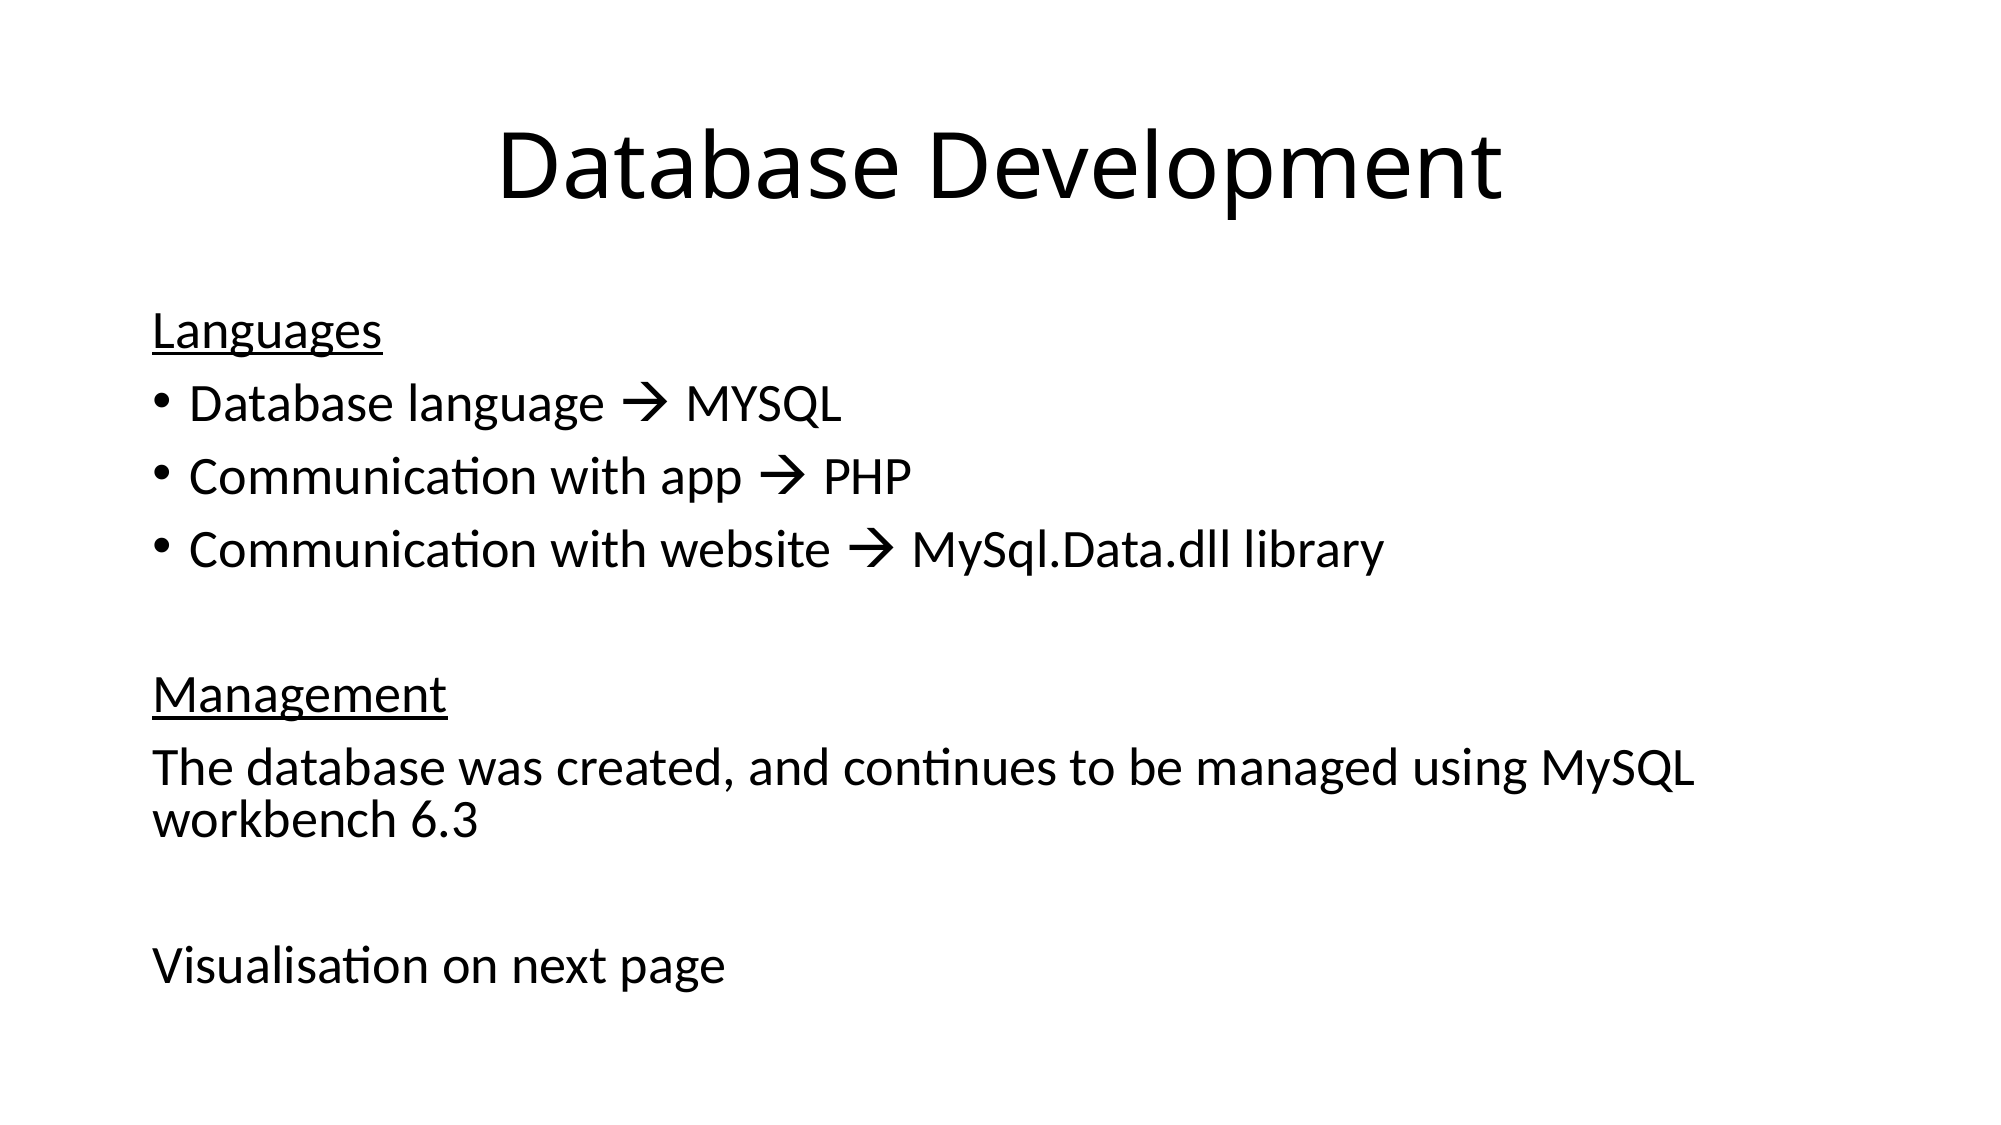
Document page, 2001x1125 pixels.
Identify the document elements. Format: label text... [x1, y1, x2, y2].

title Database Development [137, 59, 1863, 278]
list Languages Database language  MYSQL Communication with app  PHP Communication with website  MySql.Data.dll library Management The database was created, and continues to be managed using MySQL workbench 6.3 Visualisation on next page [137, 299, 1863, 1014]
